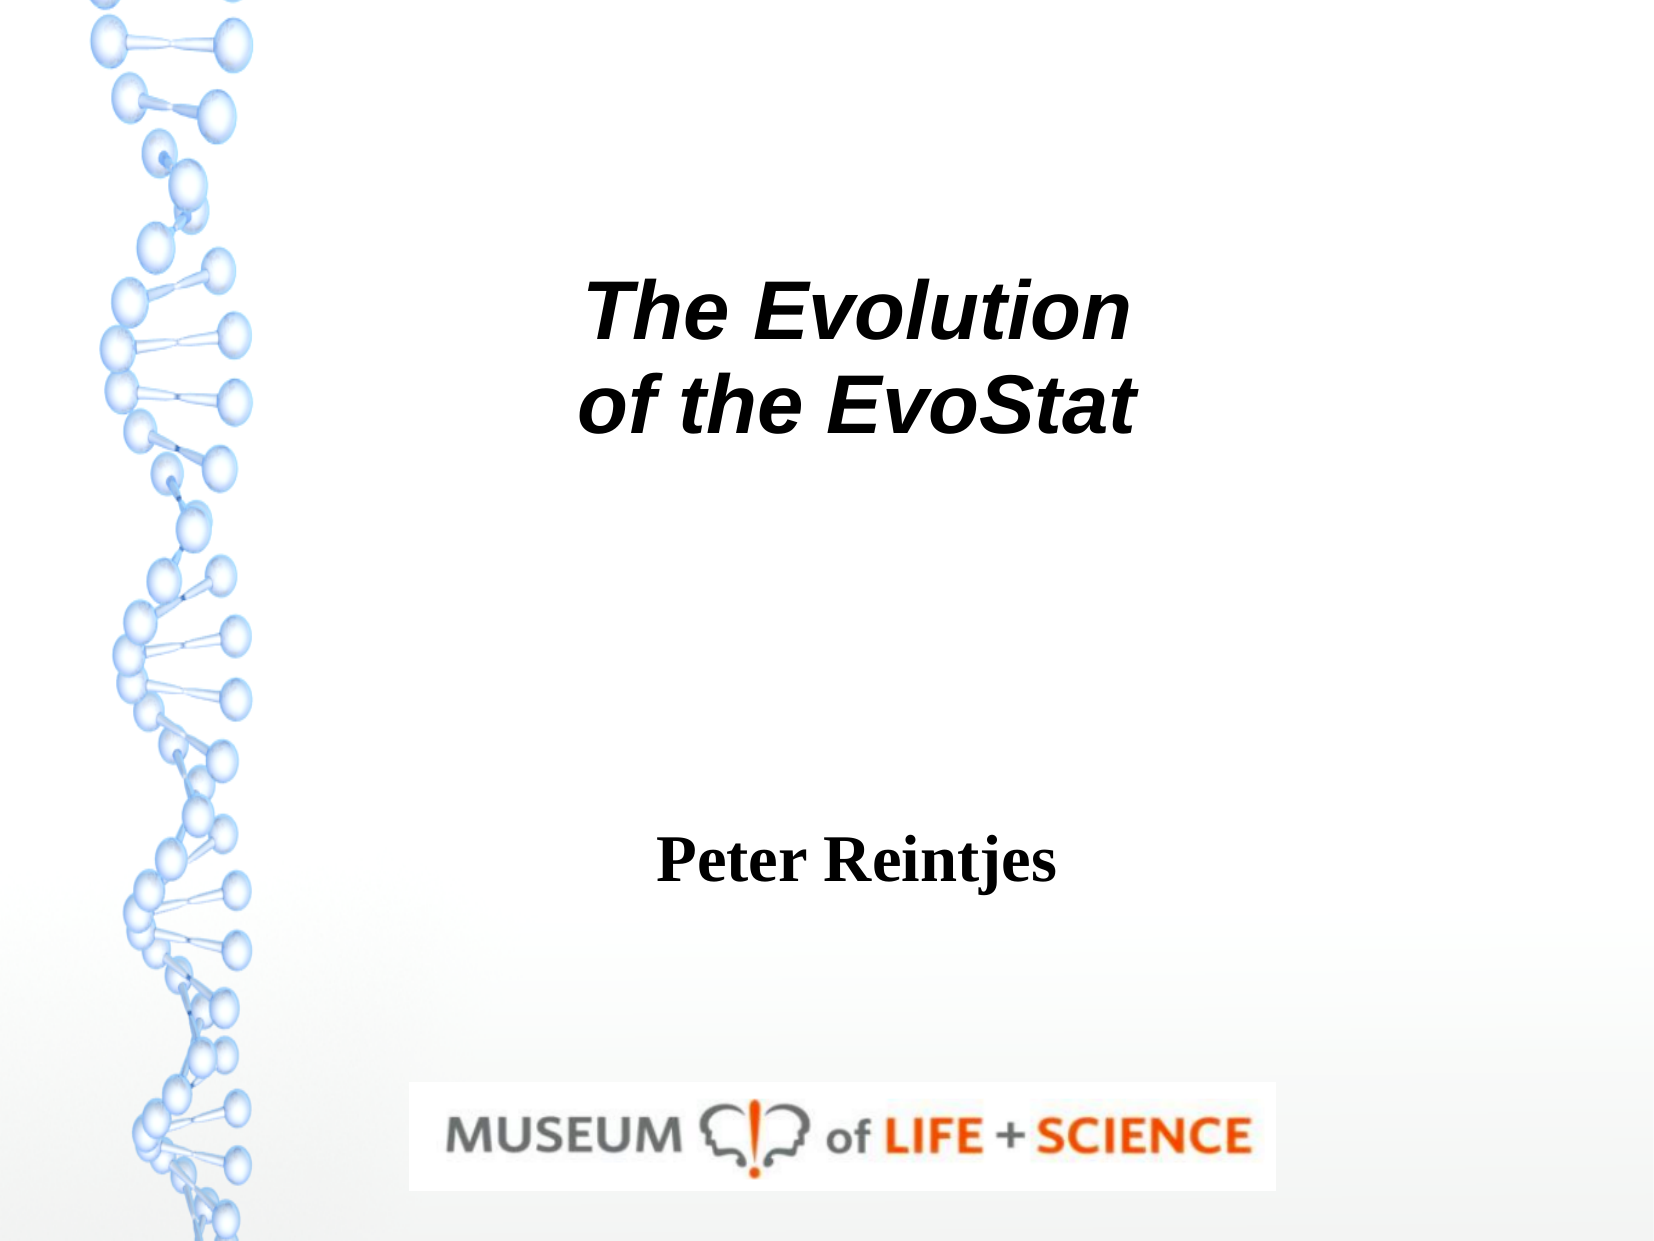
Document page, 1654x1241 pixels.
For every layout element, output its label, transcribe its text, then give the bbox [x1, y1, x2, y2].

subtitle The Evolution of the EvoStat Peter Reintjes [304, 120, 1411, 1036]
picture [0, 0, 1654, 1241]
